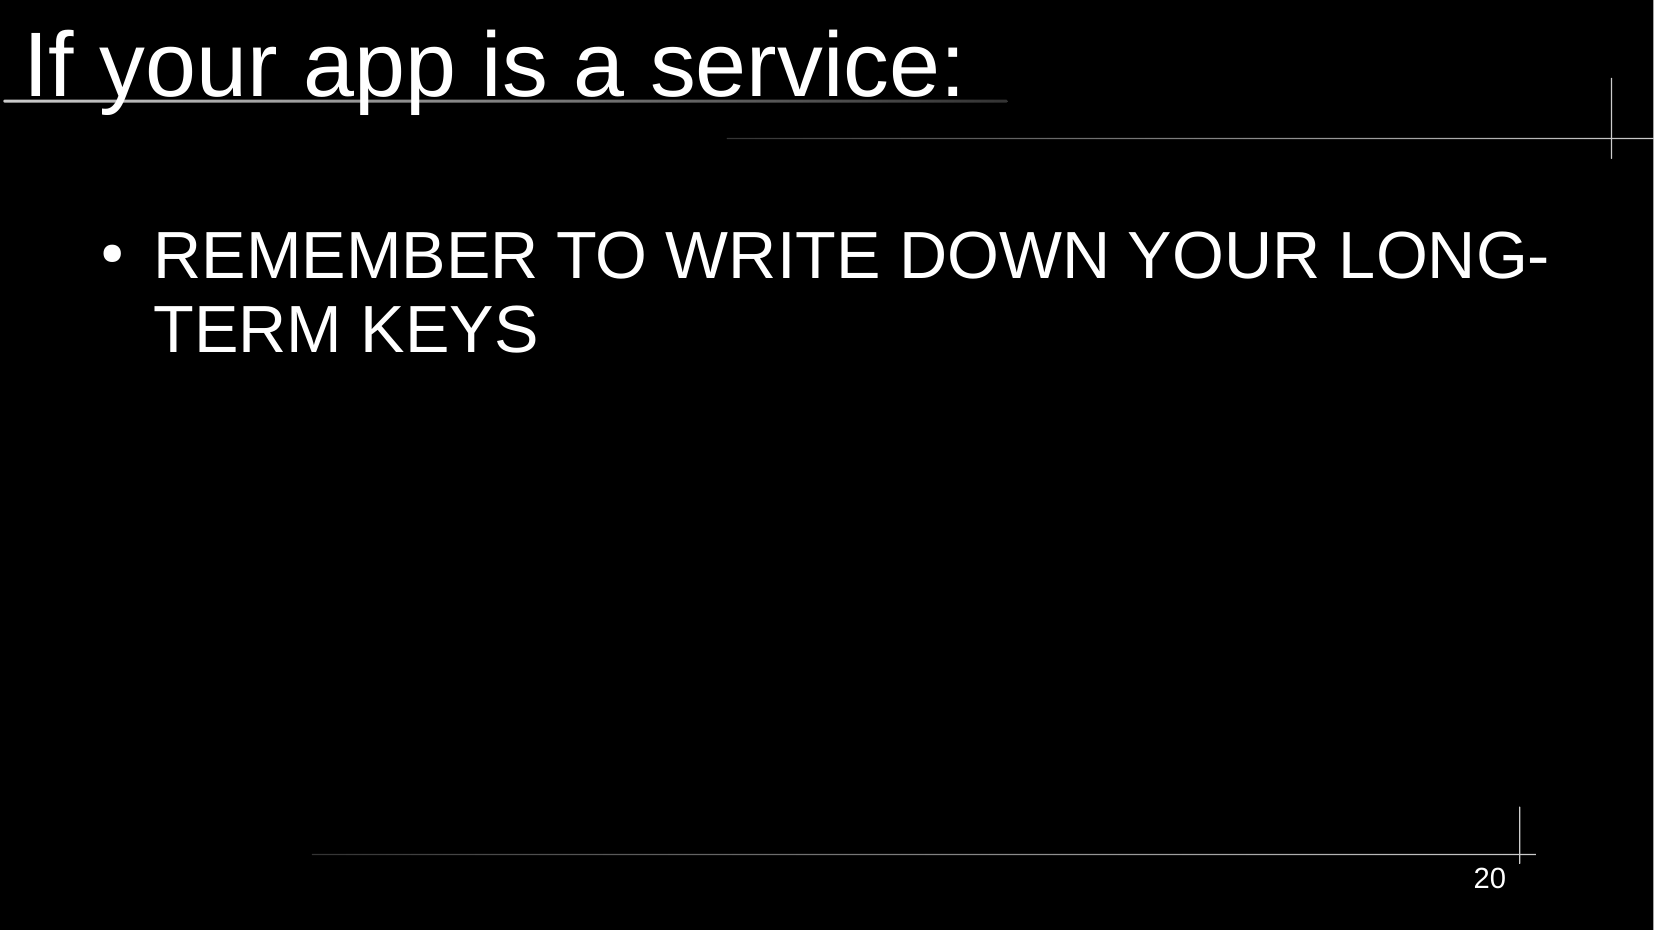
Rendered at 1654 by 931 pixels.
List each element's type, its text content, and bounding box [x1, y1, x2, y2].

title If your app is a service: [23, 11, 1589, 119]
list REMEMBER TO WRITE DOWN YOUR LONG-TERM KEYS [82, 217, 1571, 758]
